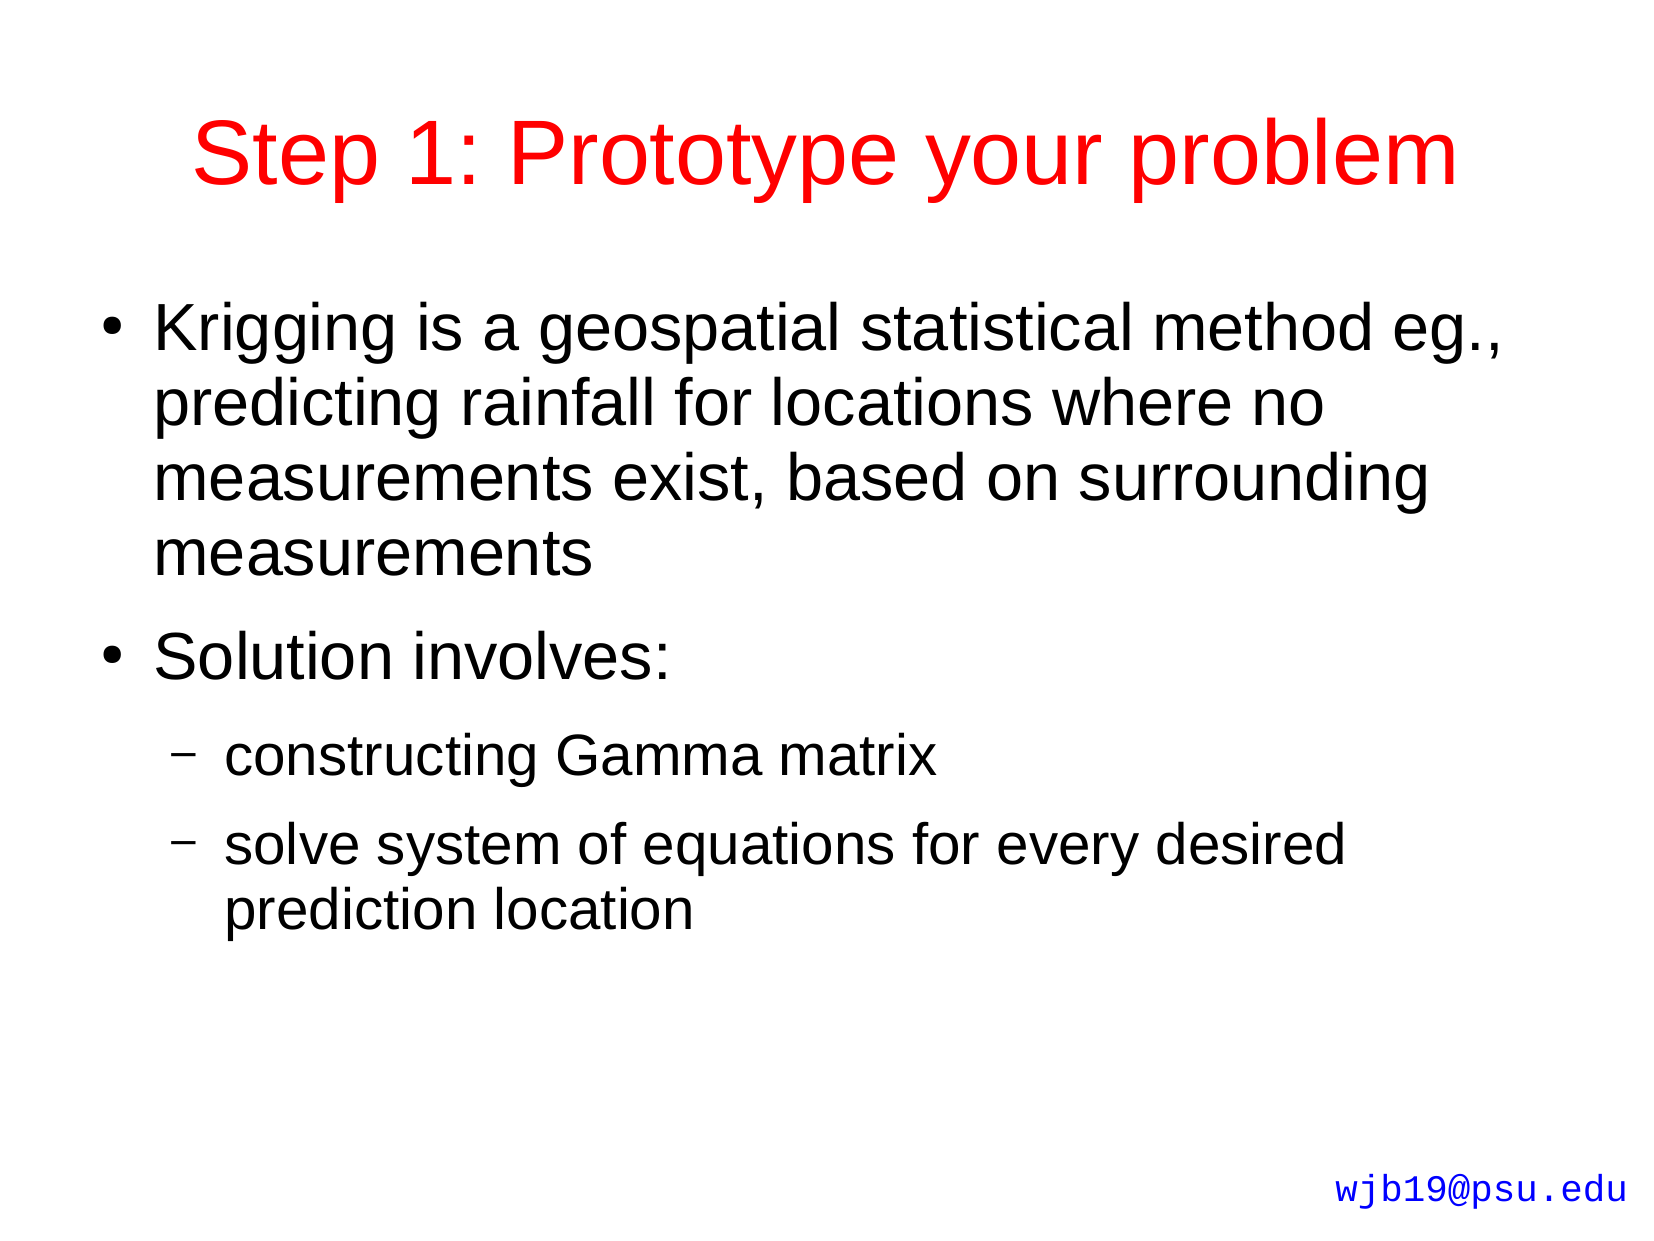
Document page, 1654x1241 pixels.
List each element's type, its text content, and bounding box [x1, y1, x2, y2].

title Step 1: Prototype your problem [82, 49, 1571, 257]
list Krigging is a geospatial statistical method eg., predicting rainfall for locations where no measurements exist, based on surrounding measurements Solution involves: constructing Gamma matrix solve system of equations for every desired prediction location [82, 290, 1538, 1010]
text_box wjb19@psu.edu [1320, 1162, 1643, 1220]
